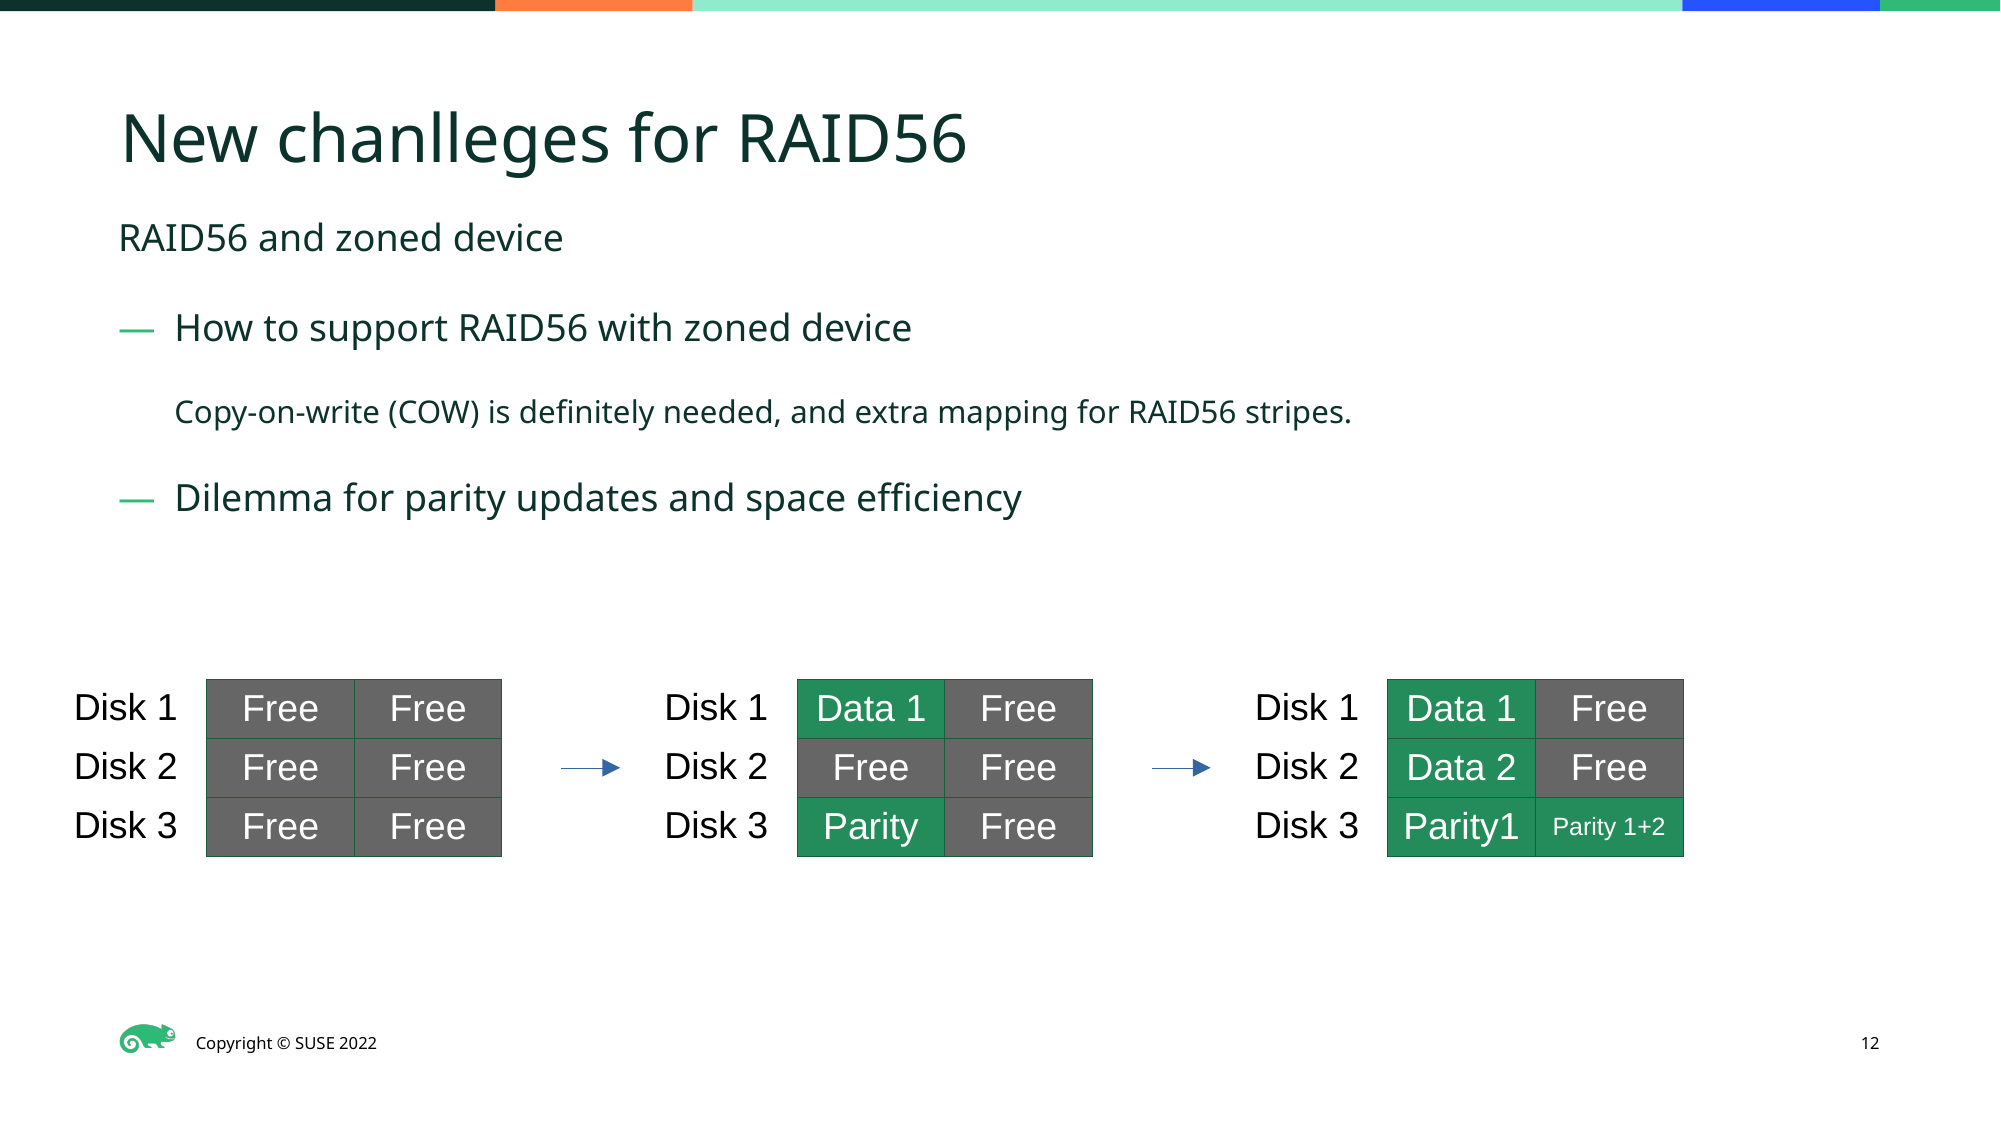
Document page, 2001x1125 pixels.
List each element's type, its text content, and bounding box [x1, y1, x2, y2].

text_box Free [1535, 679, 1684, 738]
text_box Free [354, 738, 502, 797]
text_box Free [207, 797, 354, 857]
text_box Disk 3 [1240, 797, 1388, 857]
title New chanlleges for RAID56 [120, 103, 1880, 179]
text_box Free [207, 738, 354, 797]
text_box Disk 1 [649, 679, 798, 738]
text_box Free [354, 679, 502, 738]
text_box Disk 2 [1240, 738, 1388, 797]
text_box Parity 1+2 [1535, 797, 1684, 857]
text_box Free [354, 797, 502, 857]
text_box Disk 2 [649, 738, 798, 797]
text_box Disk 1 [1240, 679, 1388, 738]
text_box Parity [798, 797, 944, 857]
text_box Data 2 [1388, 738, 1535, 797]
text_box Disk 3 [59, 797, 207, 857]
text_box Free [944, 797, 1093, 857]
text_box Disk 2 [59, 738, 207, 797]
text_box Disk 1 [59, 679, 207, 738]
text_box Data 1 [1388, 679, 1535, 738]
text_box Free [944, 738, 1093, 797]
text_box Free [944, 679, 1093, 738]
text_box Data 1 [798, 679, 944, 738]
picture [109, 1014, 186, 1059]
text_box RAID56 and zoned device How to support RAID56 with zoned device Copy-on-write (COW) is definitely needed, and extra mapping for RAID56 stripes. Dilemma for parity updates and space efficiency [118, 206, 1831, 868]
text_box Disk 3 [649, 797, 798, 857]
text_box Free [207, 679, 354, 738]
text_box Free [798, 738, 944, 797]
text_box Parity1 [1388, 797, 1535, 857]
text_box Free [1535, 738, 1684, 797]
